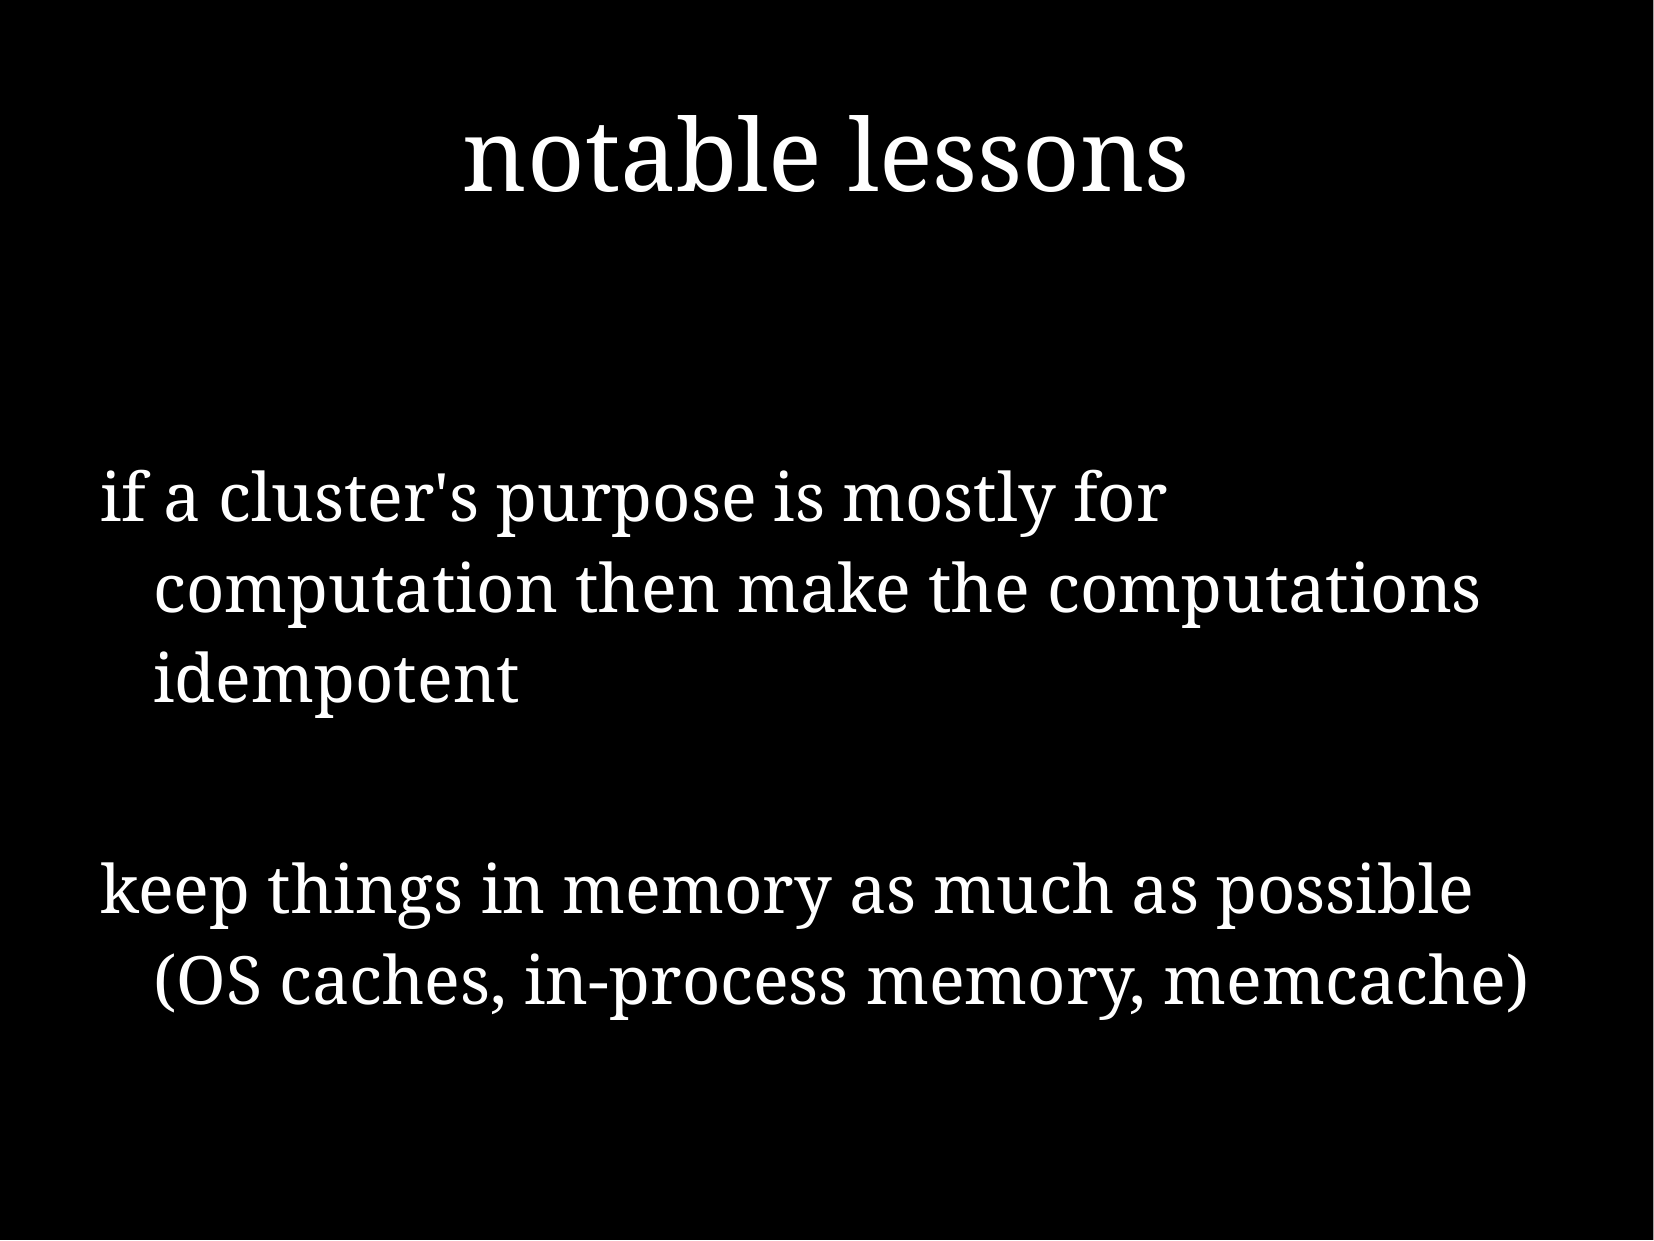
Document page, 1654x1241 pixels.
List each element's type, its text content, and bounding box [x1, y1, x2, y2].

list if a cluster's purpose is mostly for computation then make the computations idempotent keep things in memory as much as possible (OS caches, in-process memory, memcache) [82, 450, 1571, 1094]
title notable lessons [82, 56, 1571, 250]
